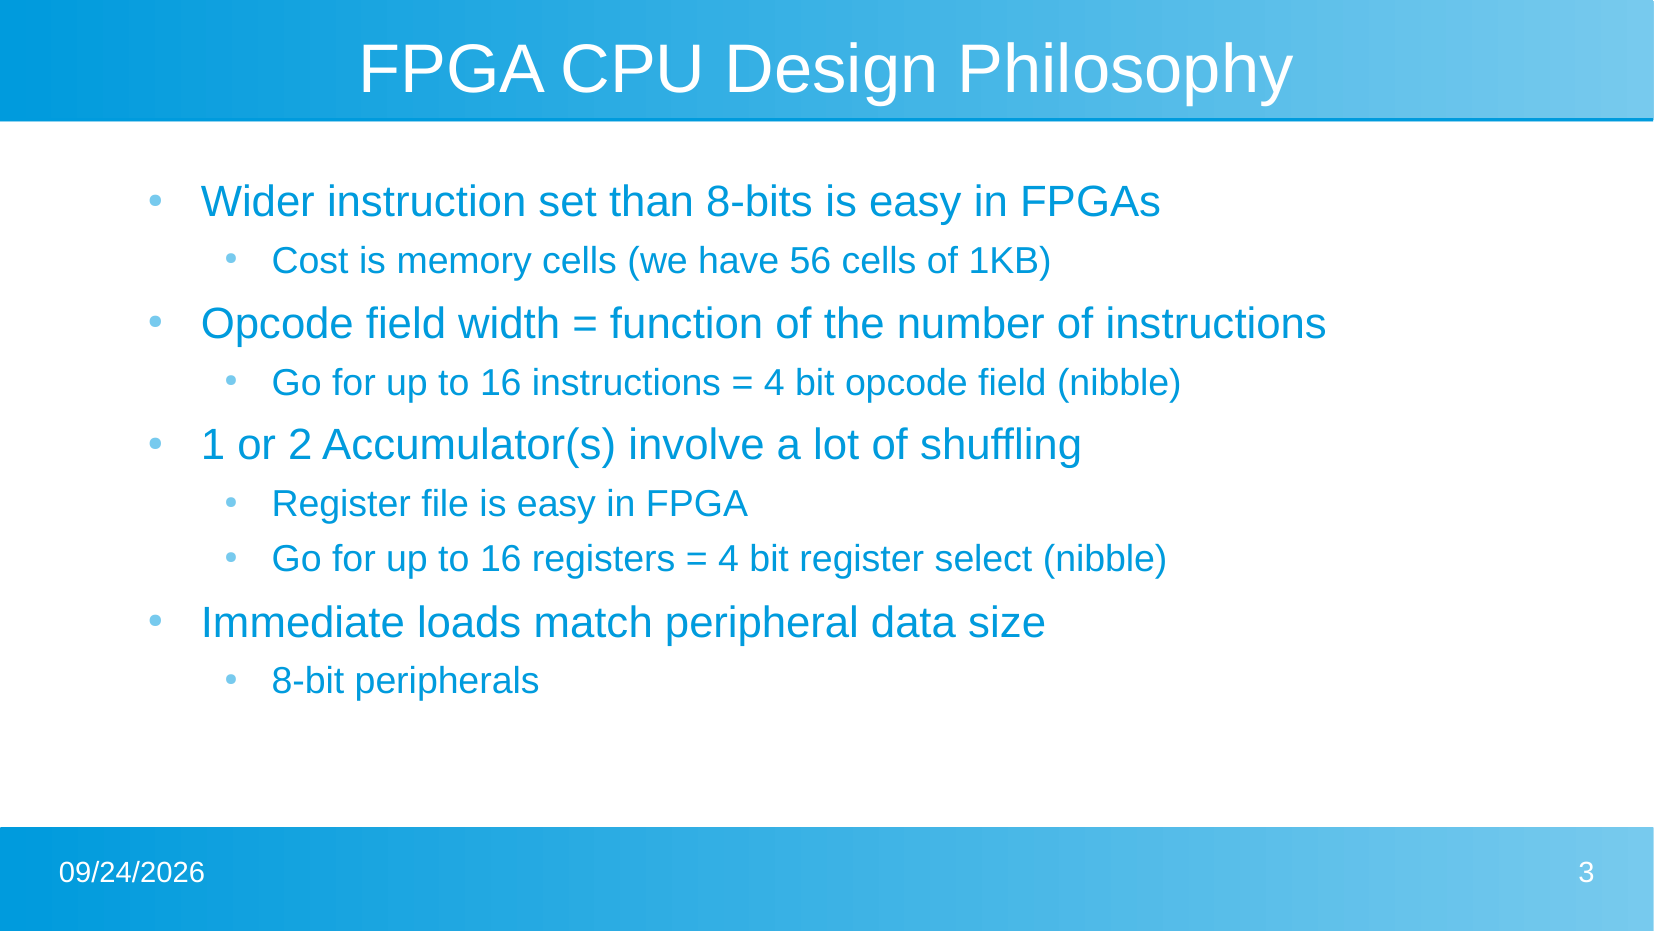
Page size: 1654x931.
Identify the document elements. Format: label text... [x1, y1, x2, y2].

list Wider instruction set than 8-bits is easy in FPGAs Cost is memory cells (we have 56 cells of 1KB) Opcode field width = function of the number of instructions Go for up to 16 instructions = 4 bit opcode field (nibble) 1 or 2 Accumulator(s) involve a lot of shuffling Register file is easy in FPGA Go for up to 16 registers = 4 bit register select (nibble) Immediate loads match peripheral data size 8-bit peripherals [59, 177, 1595, 768]
title FPGA CPU Design Philosophy [59, 29, 1595, 108]
